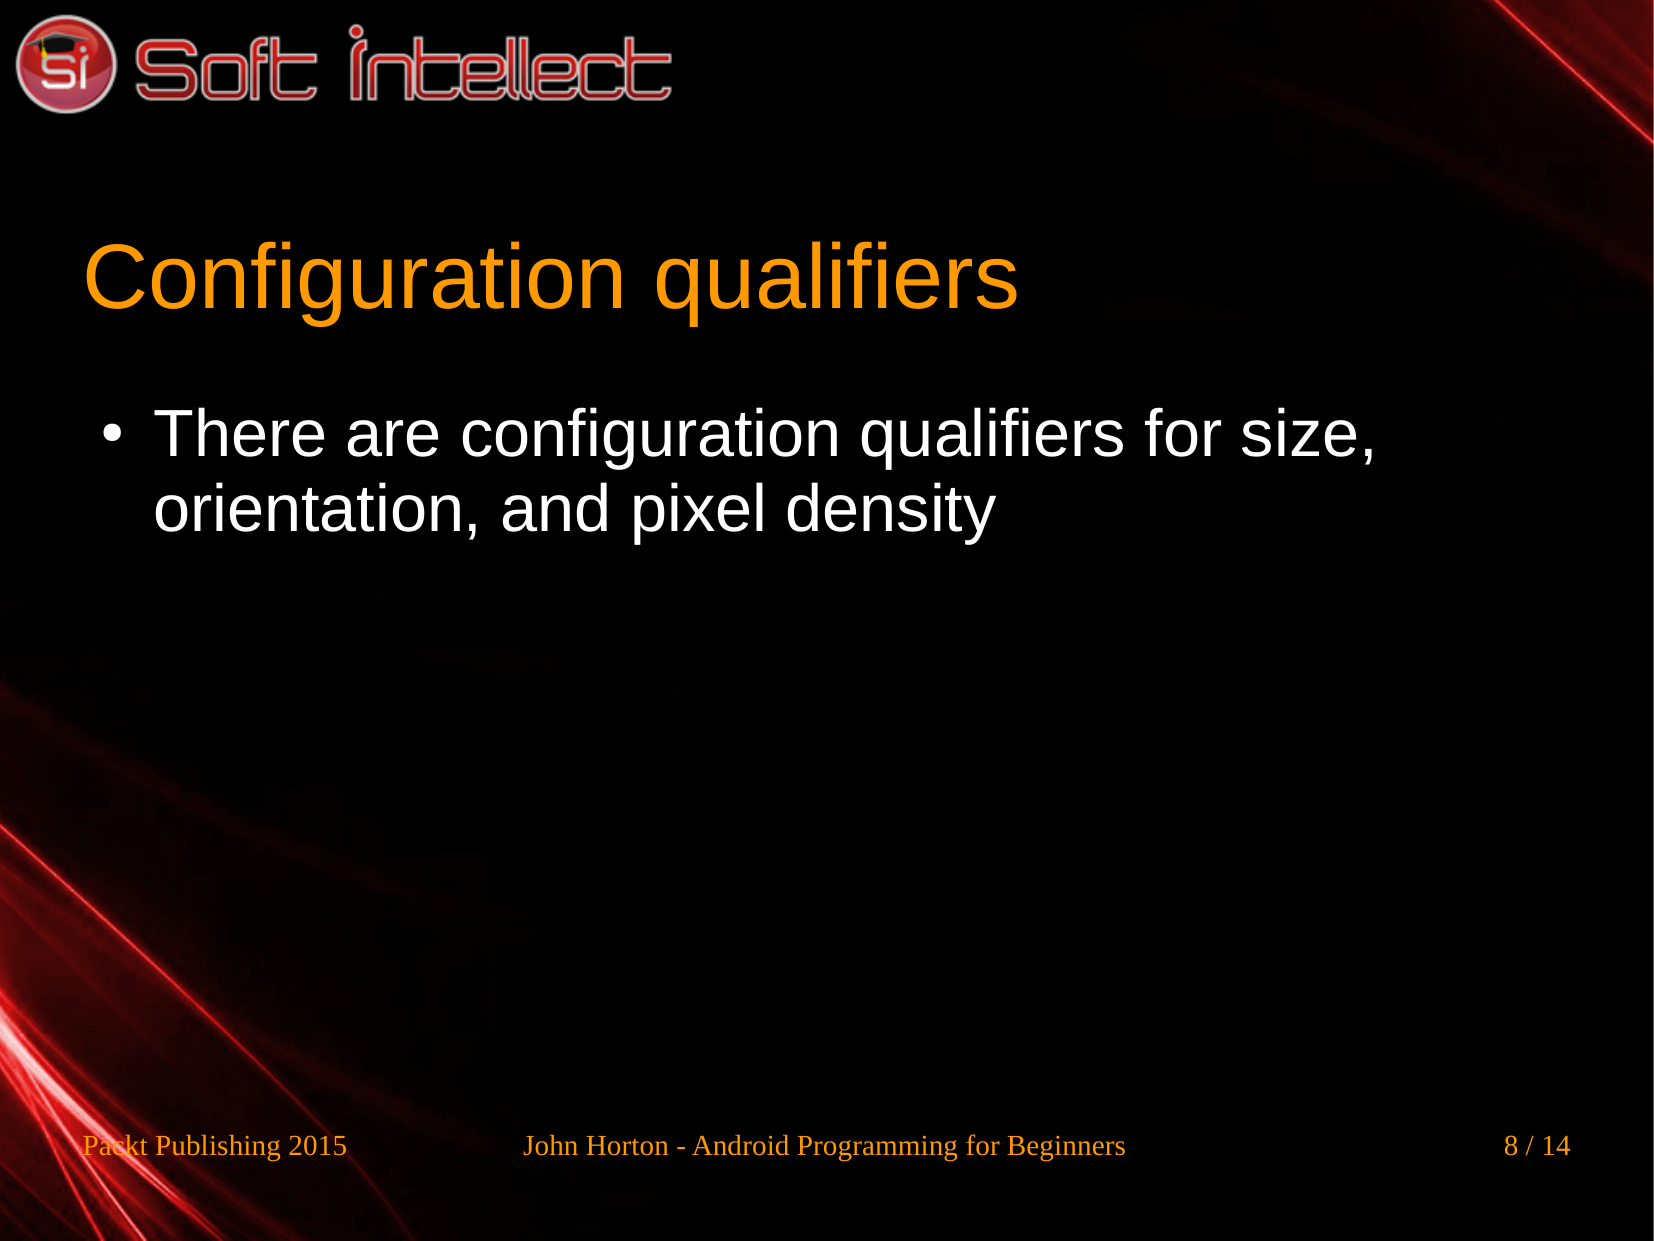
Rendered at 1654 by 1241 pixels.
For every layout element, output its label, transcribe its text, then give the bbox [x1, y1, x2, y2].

list There are configuration qualifiers for size, orientation, and pixel density [82, 396, 1571, 1116]
title Configuration qualifiers [82, 173, 1571, 381]
picture [0, 0, 1654, 1241]
